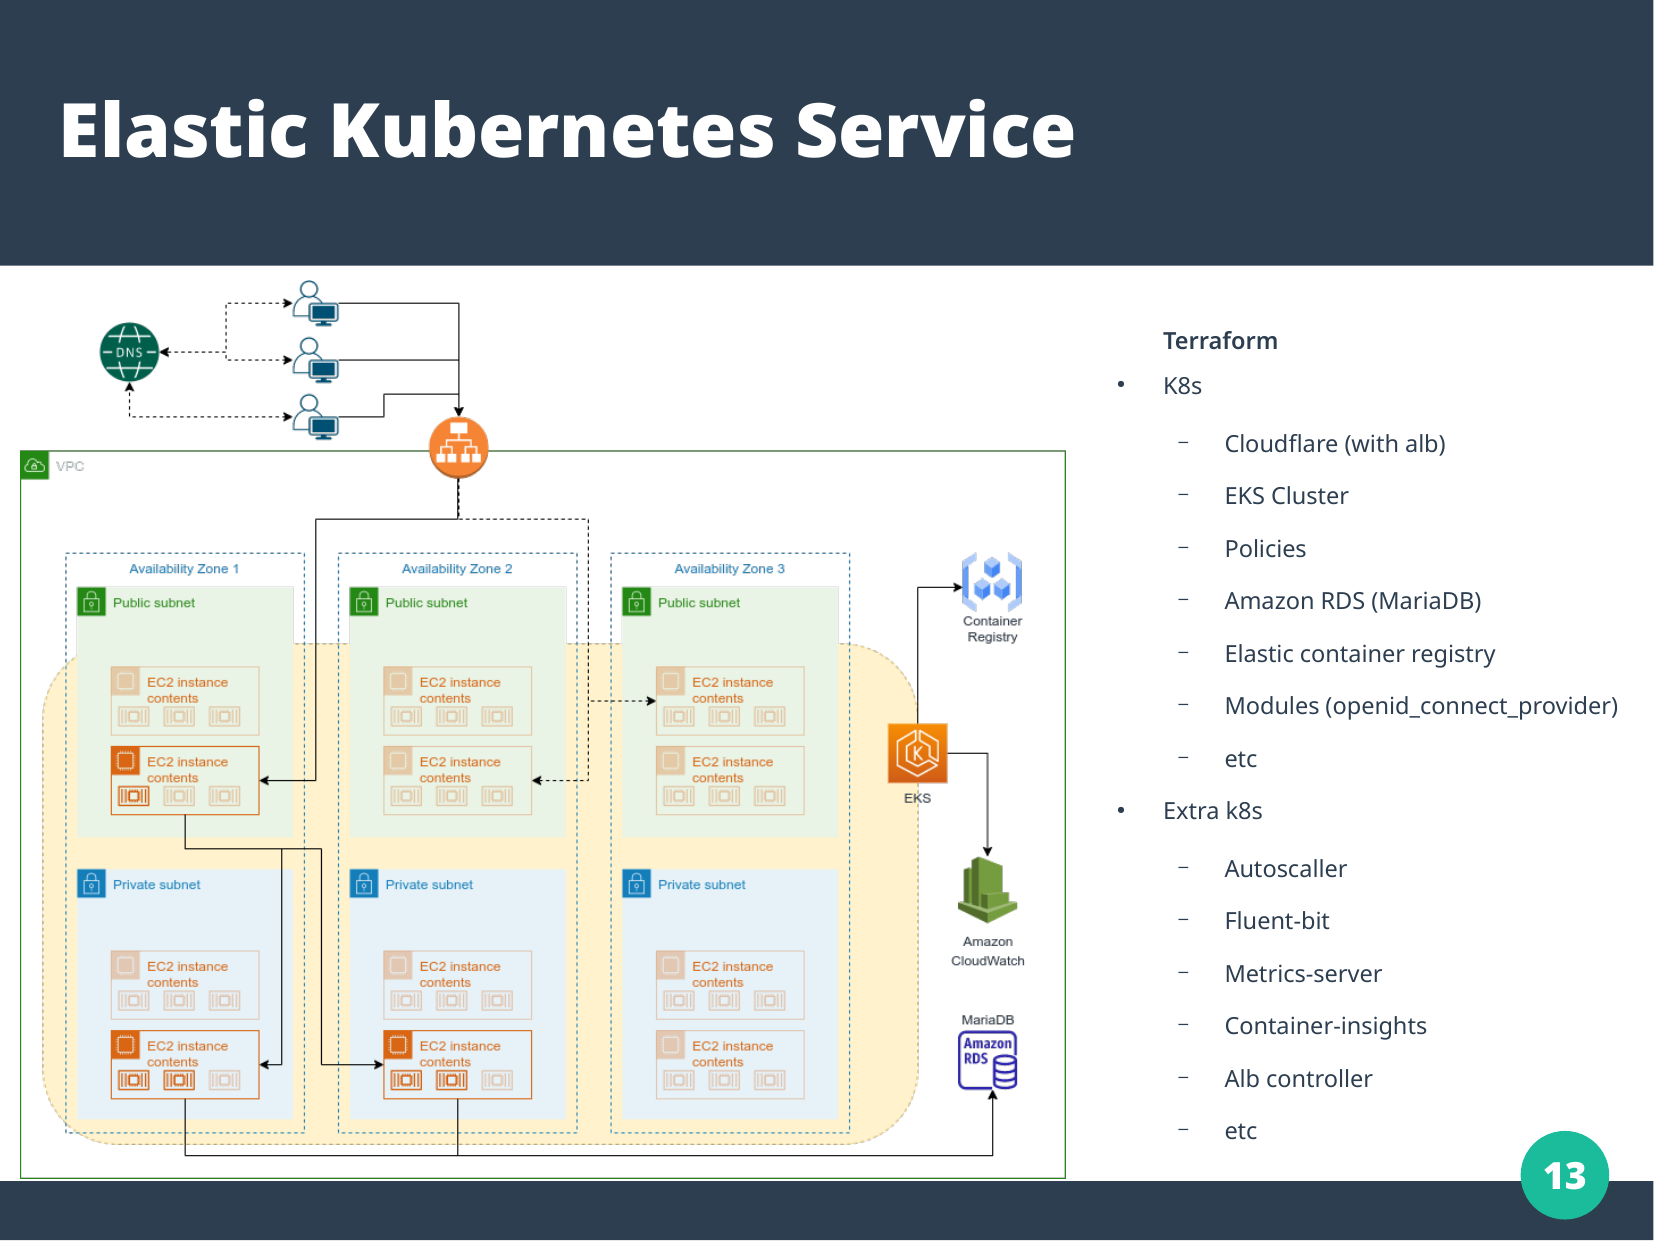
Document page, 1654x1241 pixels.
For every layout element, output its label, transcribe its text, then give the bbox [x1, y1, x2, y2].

list Terraform K8s Cloudflare (with alb) EKS Cluster Policies Amazon RDS (MariaDB) Elastic container registry Modules (openid_connect_provider) etc Extra k8s Autoscaller Fluent-bit Metrics-server Container-insights Alb controller etc [1101, 324, 1642, 1152]
picture [20, 280, 1066, 1179]
title Elastic Kubernetes Service [59, 49, 1595, 207]
